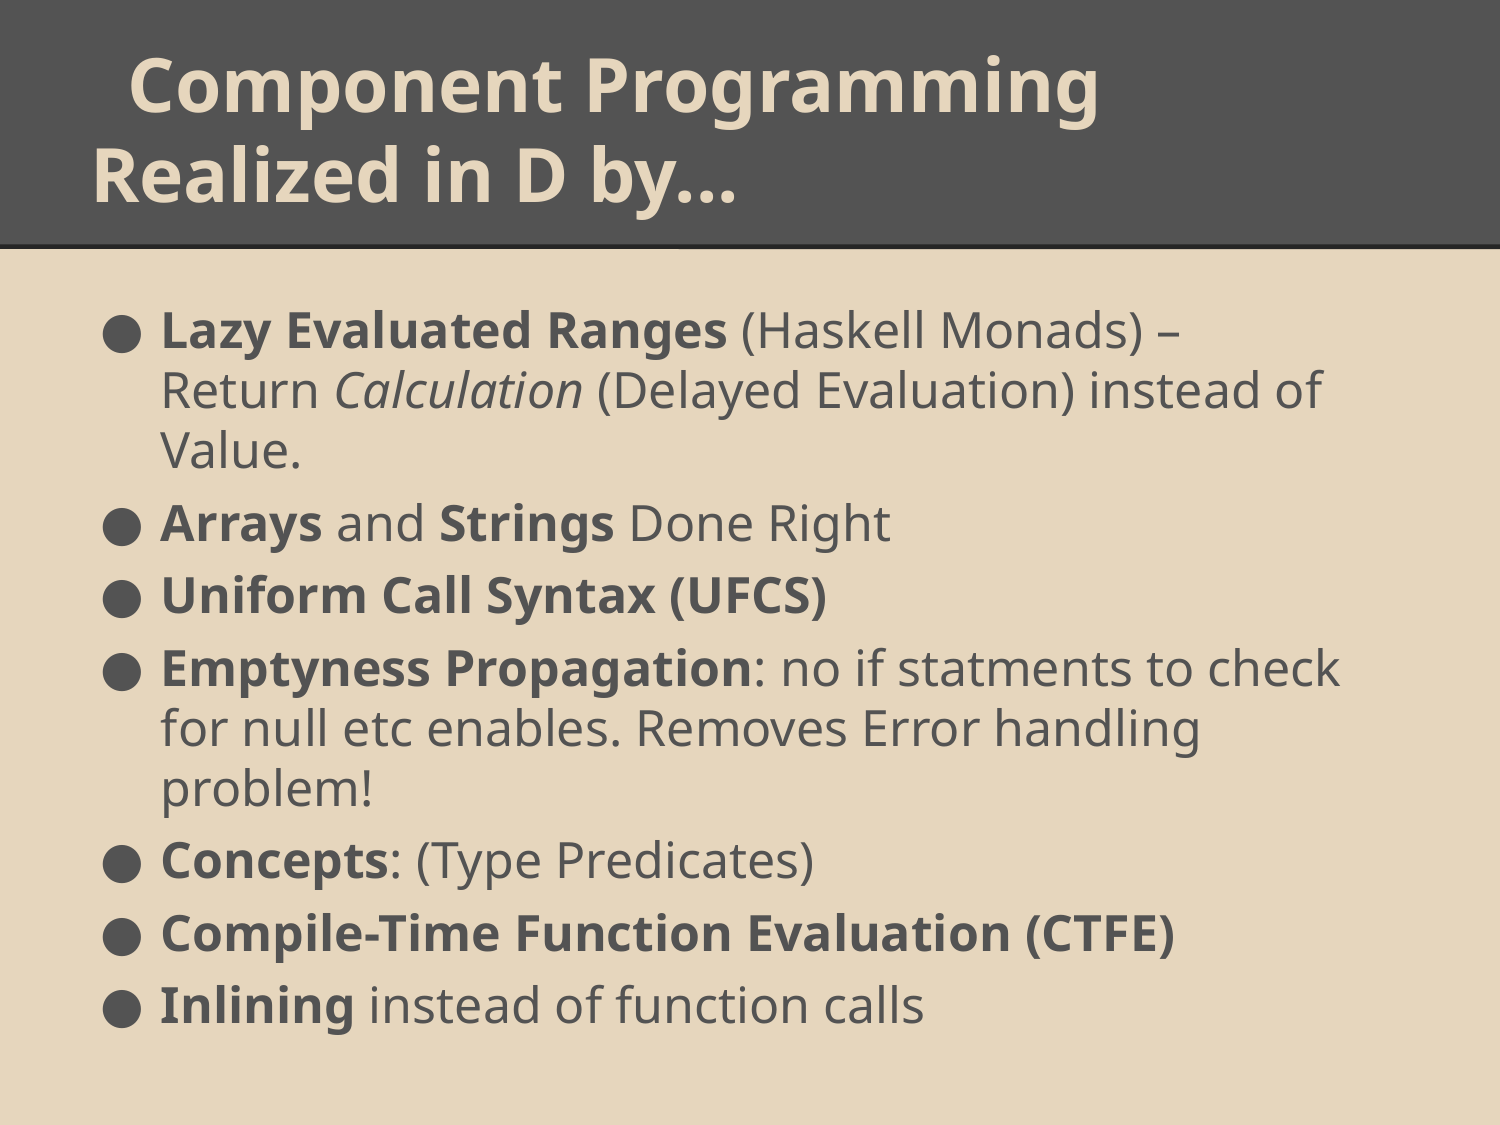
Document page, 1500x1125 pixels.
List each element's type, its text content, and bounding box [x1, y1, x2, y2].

title Component Programming Realized in D by... [75, 45, 1425, 233]
list Lazy Evaluated Ranges (Haskell Monads) – Return Calculation (Delayed Evaluation) instead of Value. Arrays and Strings Done Right Uniform Call Syntax (UFCS) Emptyness Propagation: no if statments to check for null etc enables. Removes Error handling problem! Concepts: (Type Predicates) Compile-Time Function Evaluation (CTFE) Inlining instead of function calls [70, 283, 1421, 626]
